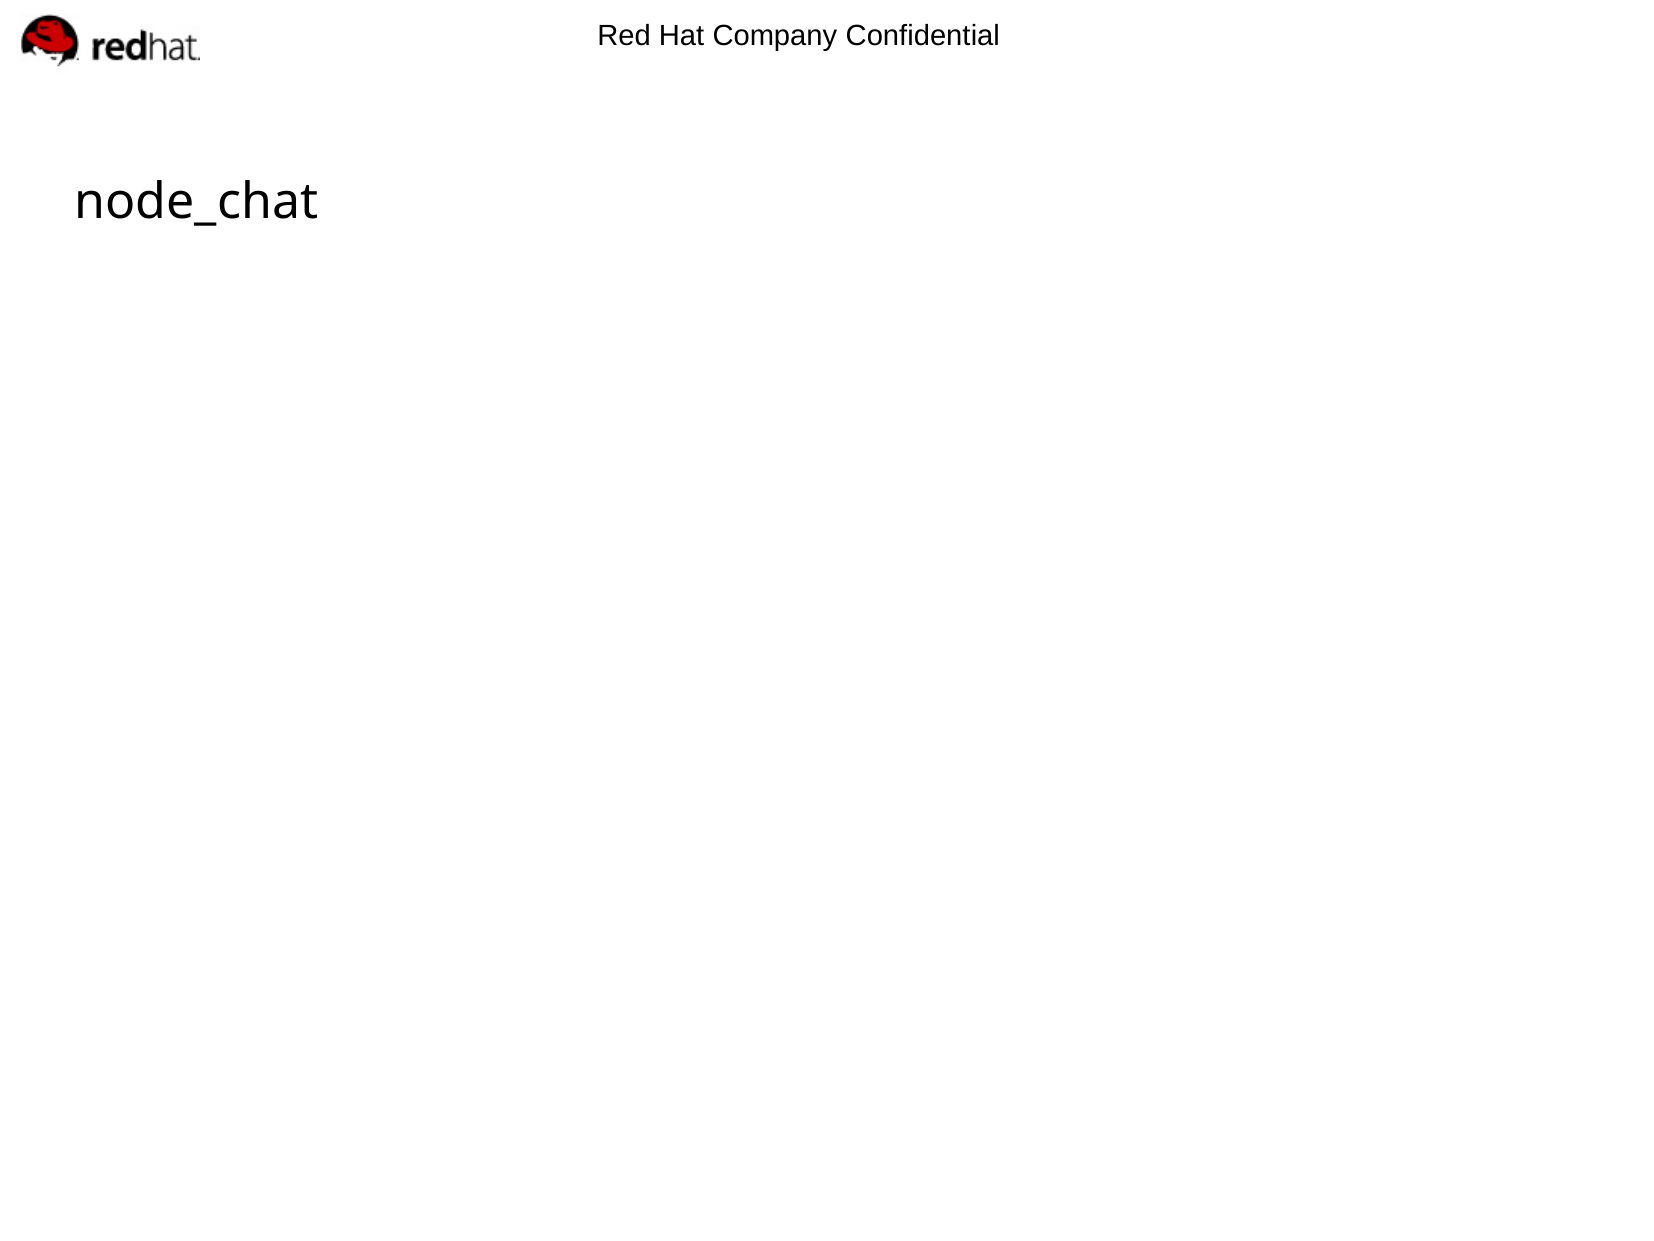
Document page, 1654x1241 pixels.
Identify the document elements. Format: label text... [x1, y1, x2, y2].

title node_chat [74, 140, 1506, 259]
picture [20, 13, 200, 74]
